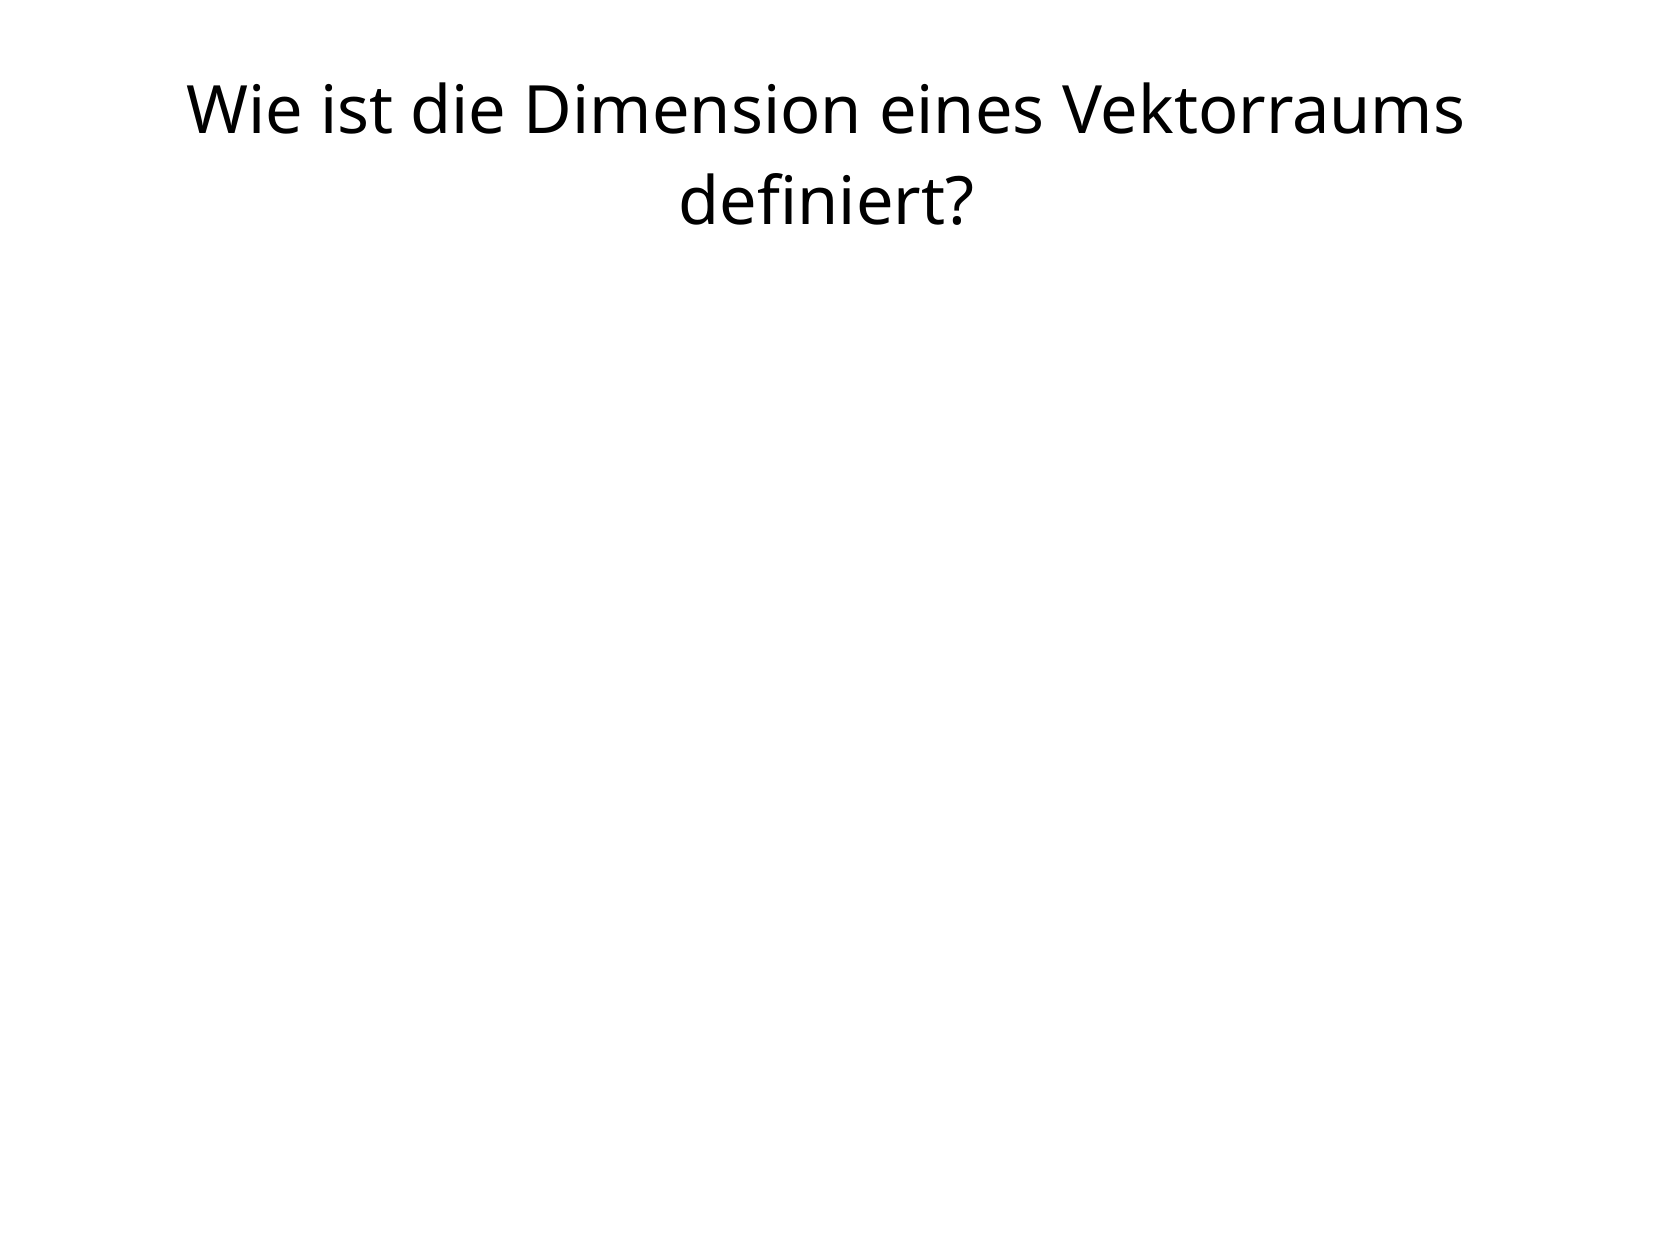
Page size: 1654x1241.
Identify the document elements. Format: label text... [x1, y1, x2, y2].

title Wie ist die Dimension eines Vektorraums definiert? [82, 49, 1571, 257]
